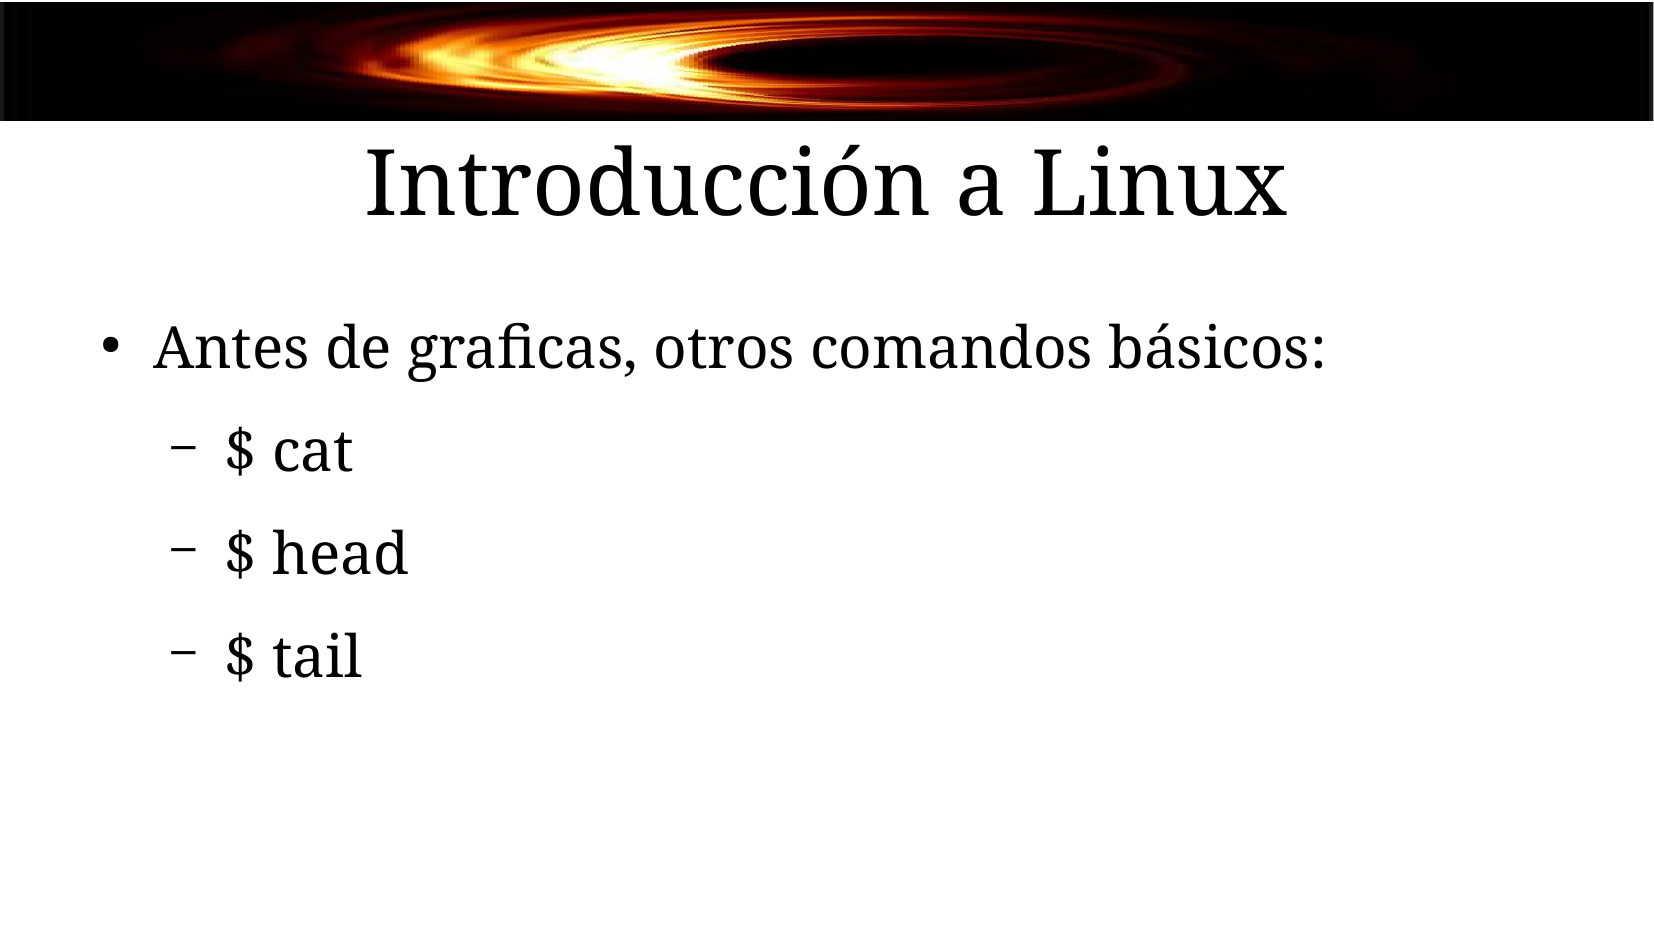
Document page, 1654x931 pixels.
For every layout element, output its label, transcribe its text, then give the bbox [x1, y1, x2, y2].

list Antes de graficas, otros comandos básicos: $ cat $ head $ tail [82, 306, 1571, 886]
title Introducción a Linux [82, 121, 1571, 258]
picture [0, 2, 1654, 121]
